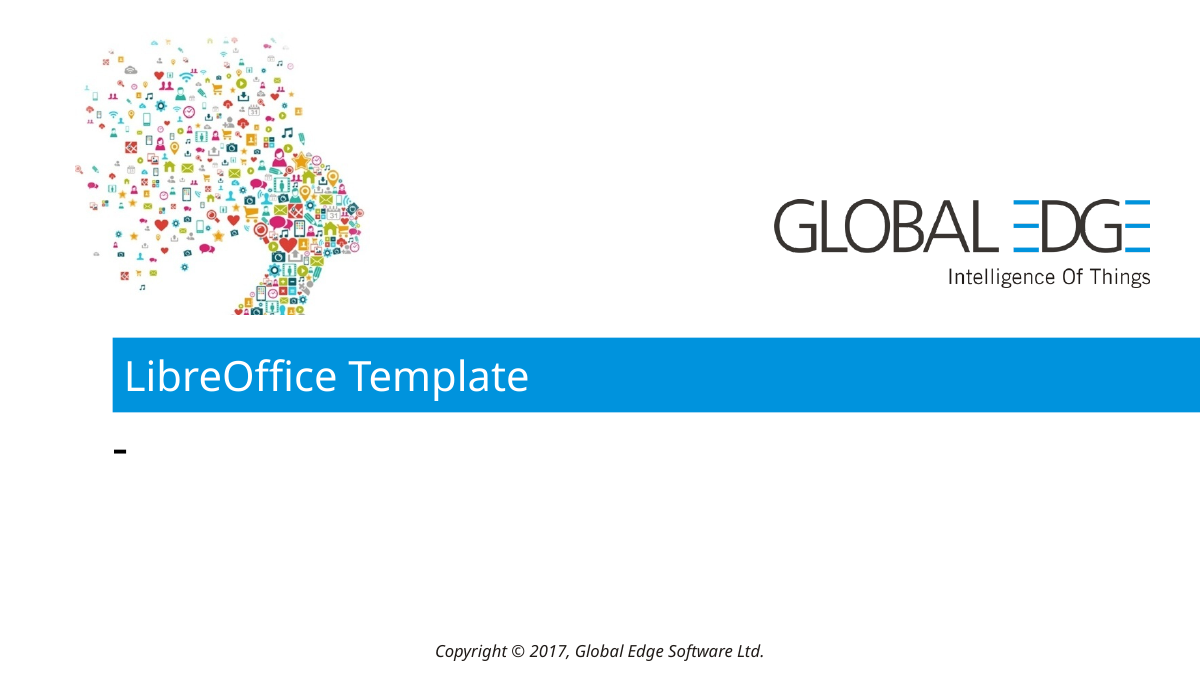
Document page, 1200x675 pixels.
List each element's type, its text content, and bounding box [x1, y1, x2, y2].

picture [75, 0, 377, 315]
picture [774, 199, 1150, 288]
title LibreOffice Template [112, 337, 1200, 413]
